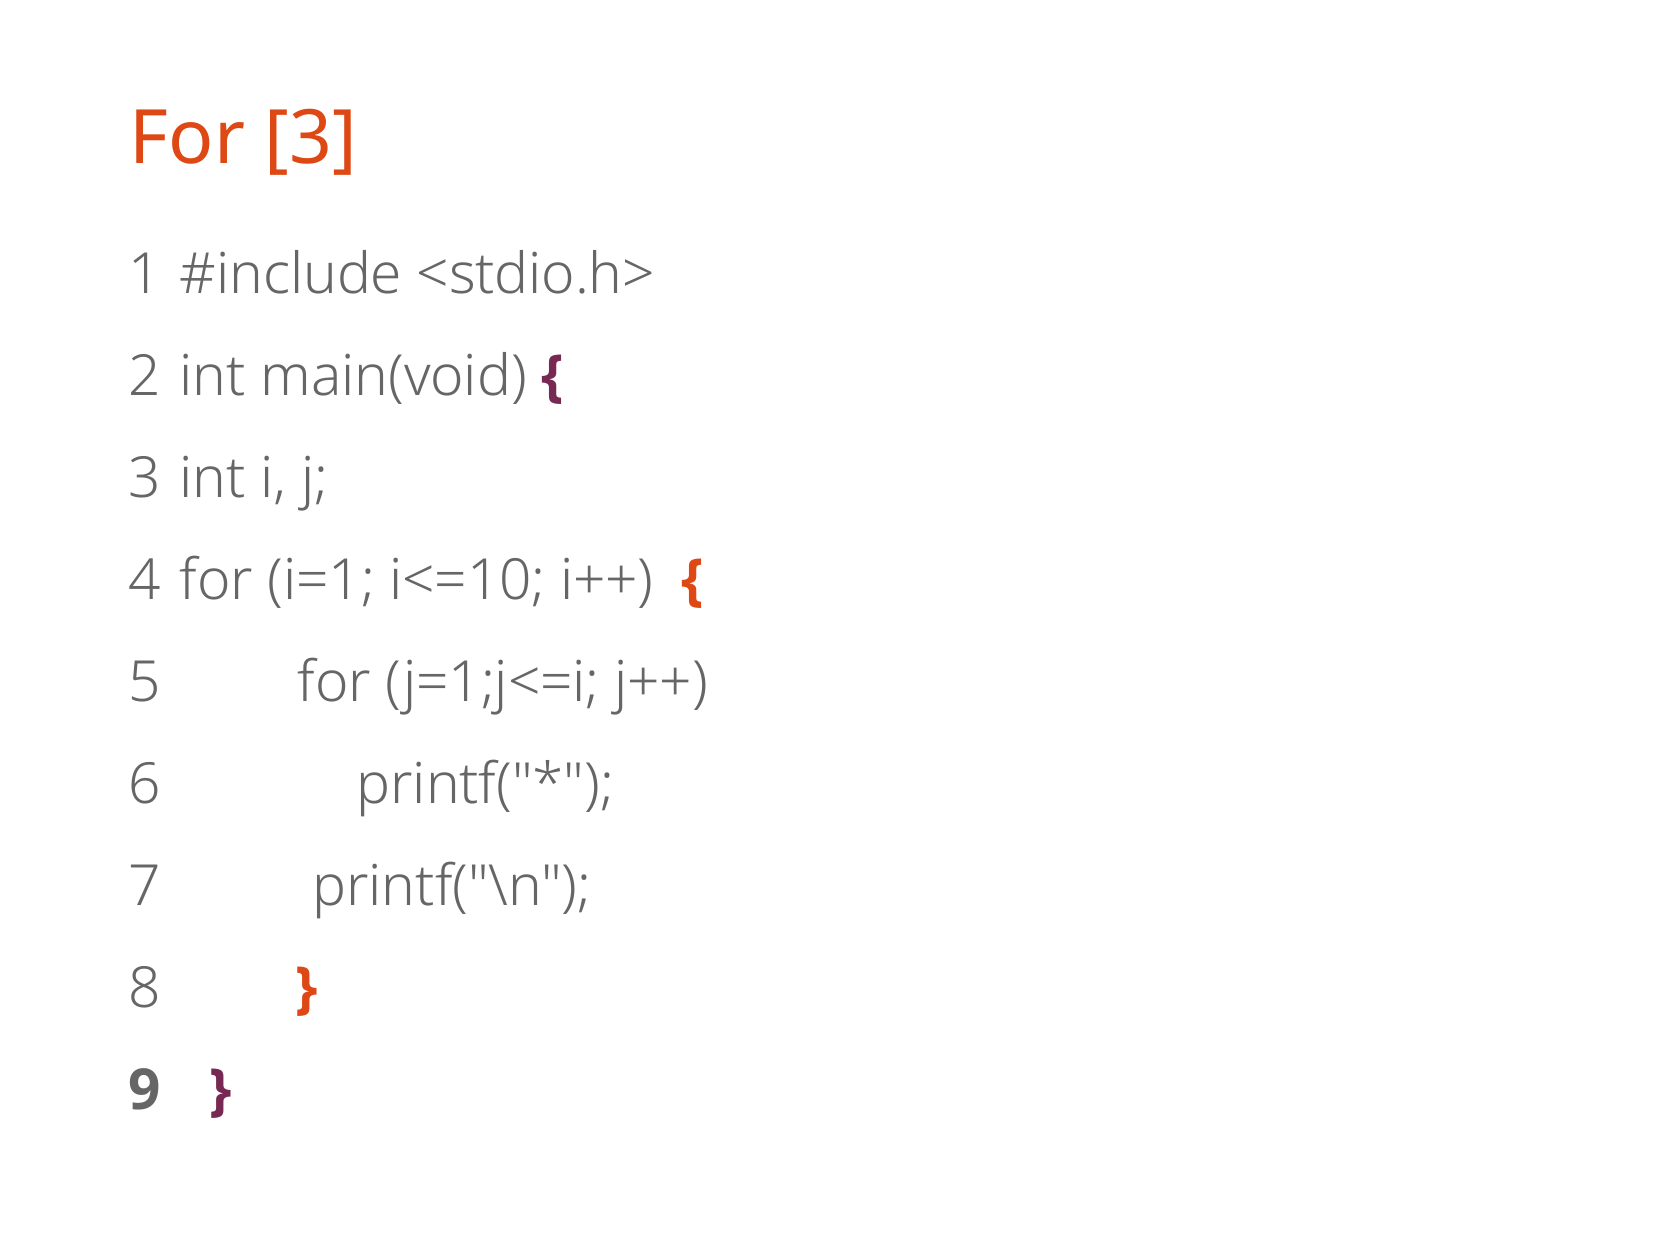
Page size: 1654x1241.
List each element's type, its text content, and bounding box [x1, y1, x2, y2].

list #include <stdio.h> int main(void) { int i, j; for (i=1; i<=10; i++) { for (j=1;j<=i; j++) printf("*"); printf("\n"); } } [111, 232, 1499, 1135]
title For [3] [129, 70, 1518, 198]
